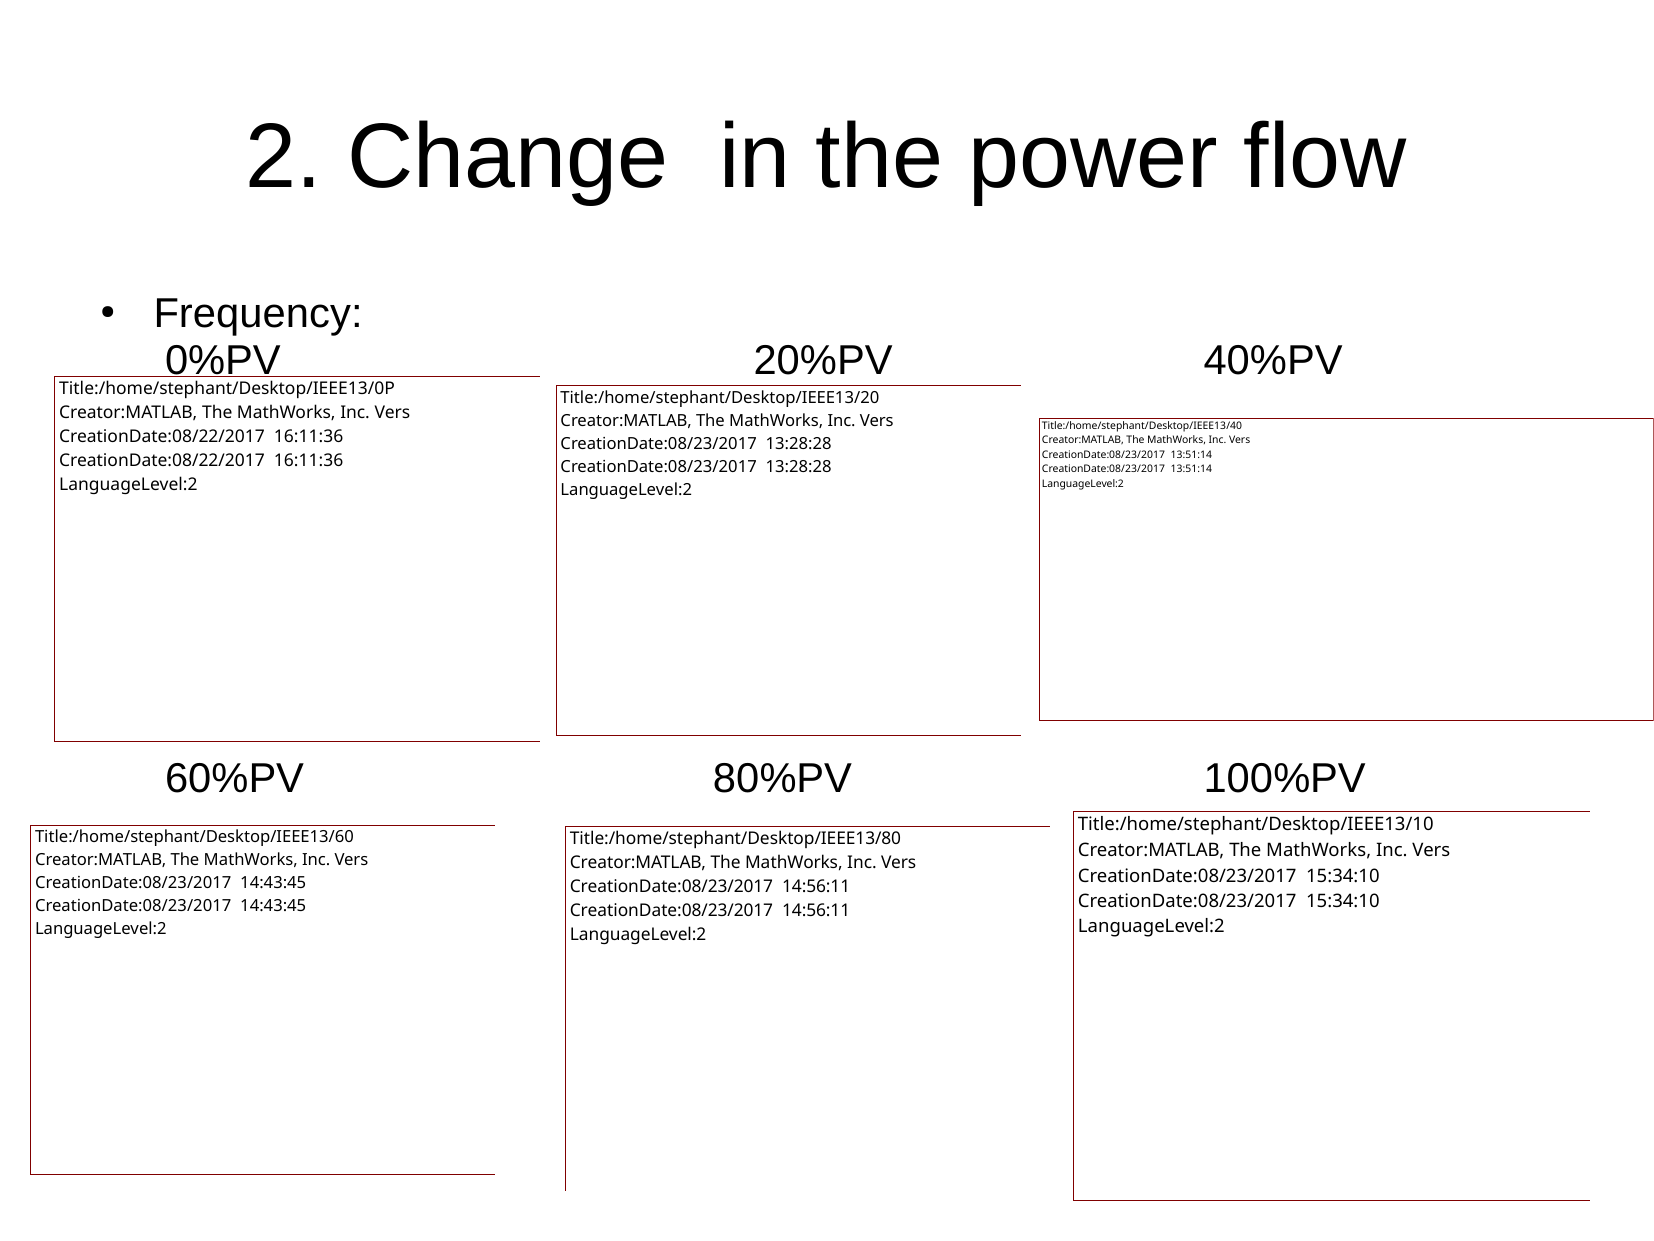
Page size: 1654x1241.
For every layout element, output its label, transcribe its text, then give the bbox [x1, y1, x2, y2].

picture [1038, 417, 1654, 721]
picture [564, 825, 1051, 1191]
picture [29, 824, 496, 1175]
picture [53, 375, 541, 742]
picture [555, 384, 1021, 736]
title 2. Change in the power flow [82, 0, 1571, 211]
picture [1071, 810, 1591, 1201]
list Frequency: 0%PV 20%PV 40%PV 60%PV 80%PV 100%PV [82, 290, 1571, 1010]
